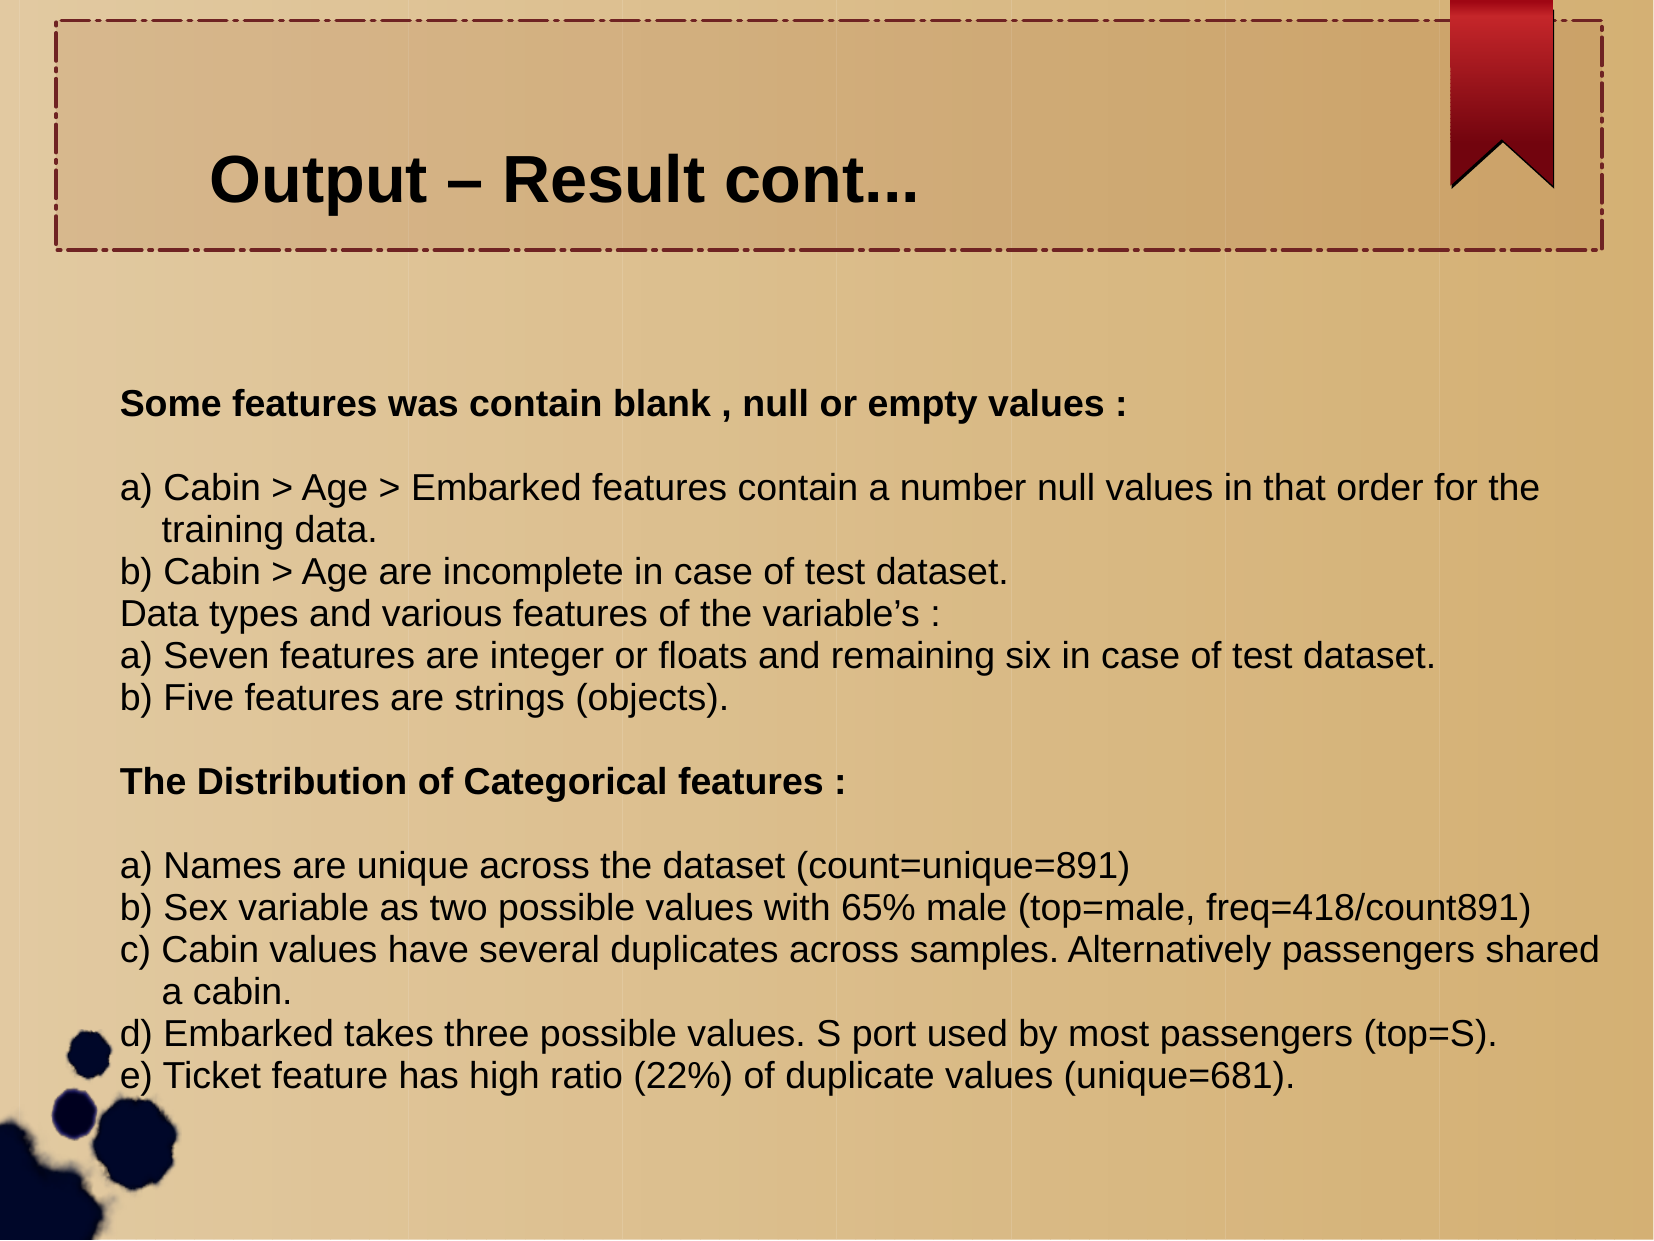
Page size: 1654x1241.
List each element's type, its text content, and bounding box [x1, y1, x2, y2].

text_box Output – Result cont... [195, 135, 937, 225]
text_box Some features was contain blank , null or empty values : a) Cabin > Age > Embarked features contain a number null values in that order for the training data. b) Cabin > Age are incomplete in case of test dataset. Data types and various features of the variable’s : a) Seven features are integer or floats and remaining six in case of test dataset. b) Five features are strings (objects). The Distribution of Categorical features : a) Names are unique across the dataset (count=unique=891) b) Sex variable as two possible values with 65% male (top=male, freq=418/count891) c) Cabin values have several duplicates across samples. Alternatively passengers shared a cabin. d) Embarked takes three possible values. S port used by most passengers (top=S). e) Ticket feature has high ratio (22%) of duplicate values (unique=681). [105, 375, 1616, 1104]
